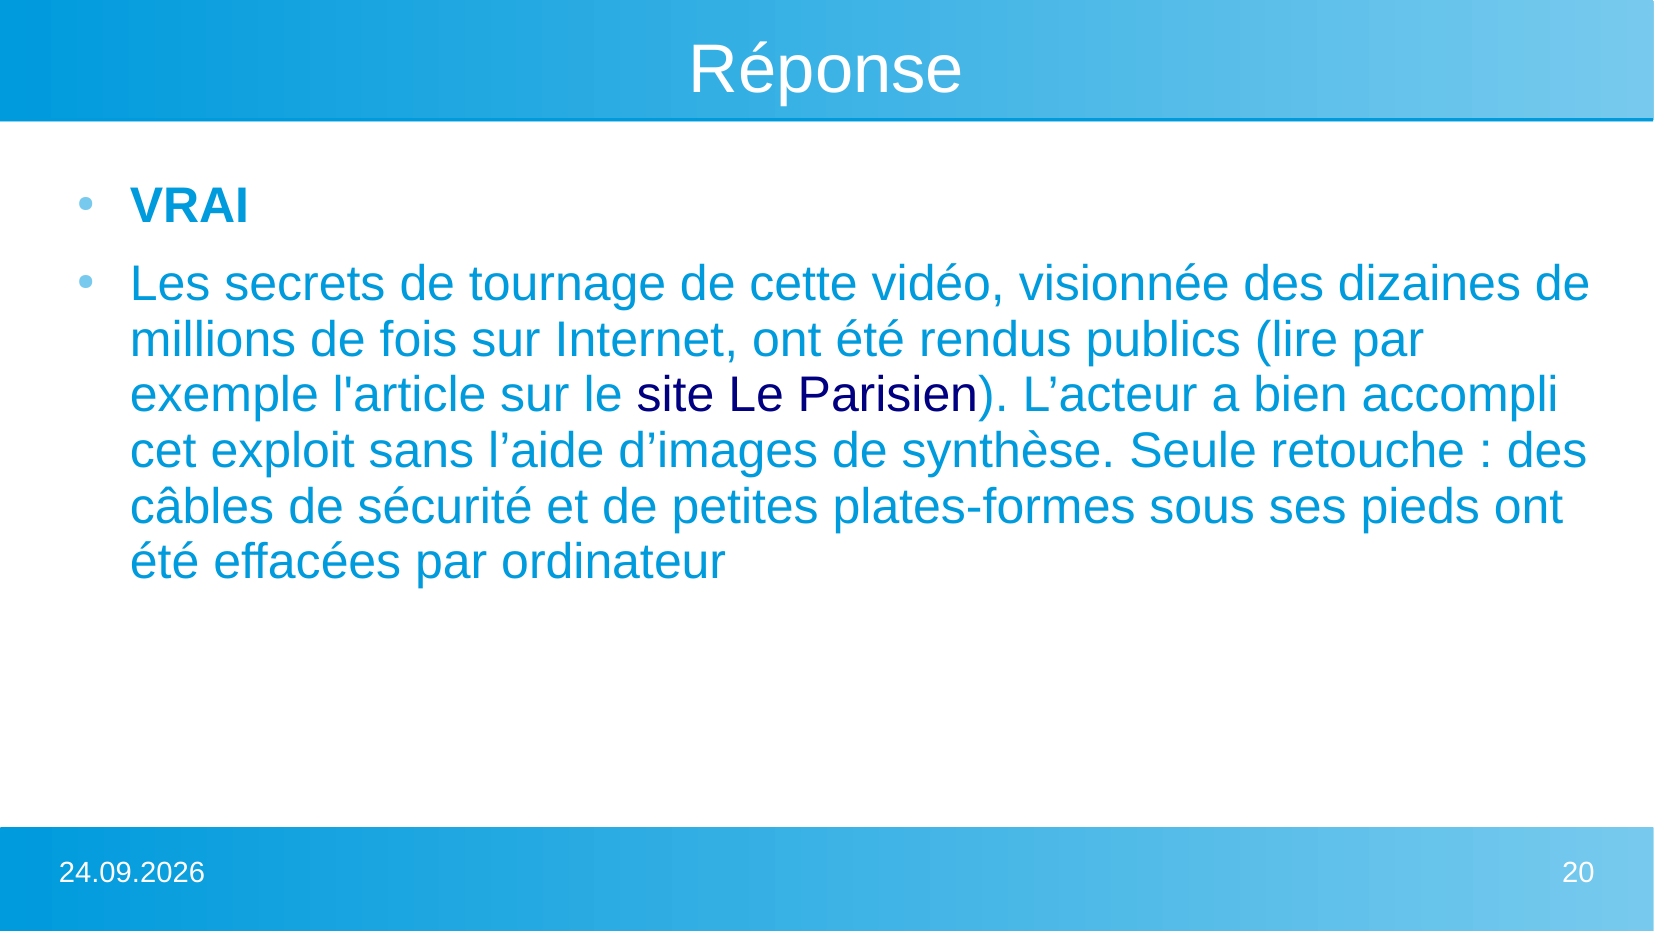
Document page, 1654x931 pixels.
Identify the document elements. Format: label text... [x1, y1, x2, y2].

list VRAI Les secrets de tournage de cette vidéo, visionnée des dizaines de millions de fois sur Internet, ont été rendus publics (lire par exemple l'article sur le site Le Parisien). L’acteur a bien accompli cet exploit sans l’aide d’images de synthèse. Seule retouche : des câbles de sécurité et de petites plates-formes sous ses pieds ont été effacées par ordinateur [59, 177, 1595, 768]
title Réponse [59, 29, 1595, 108]
